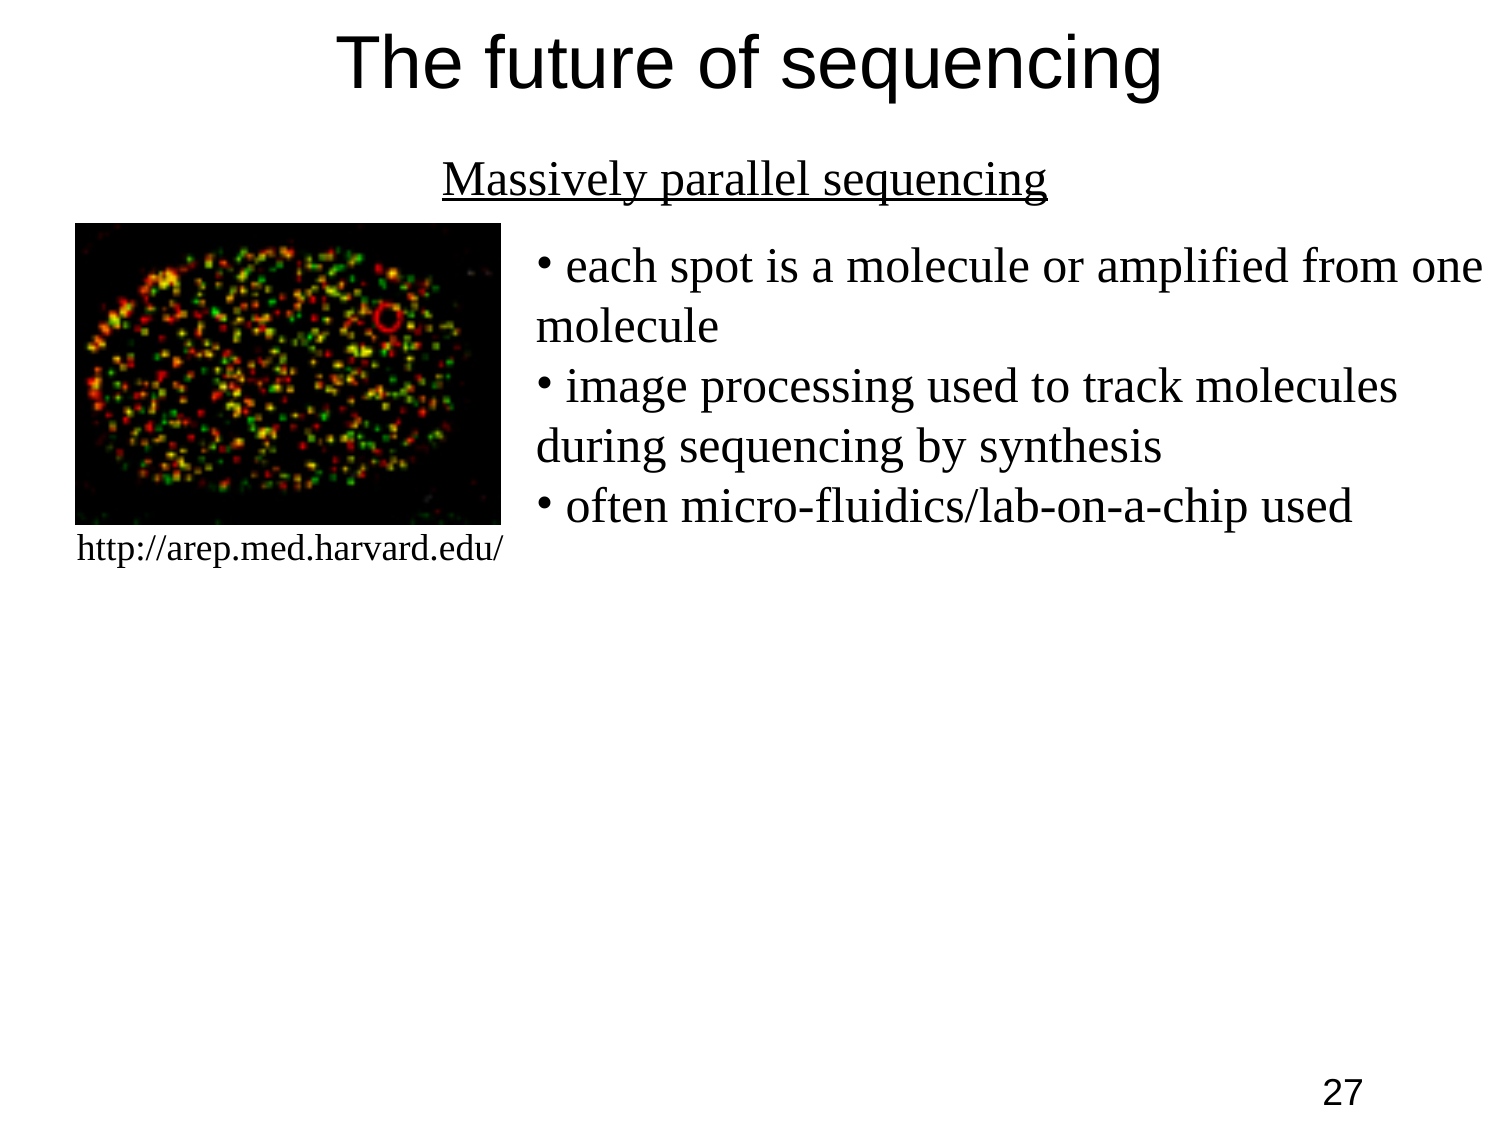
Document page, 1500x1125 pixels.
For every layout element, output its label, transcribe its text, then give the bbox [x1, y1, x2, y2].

text_box Massively parallel sequencing [426, 137, 1064, 213]
title The future of sequencing [0, 12, 1500, 113]
text_box each spot is a molecule or amplified from one molecule image processing used to track molecules during sequencing by synthesis often micro-fluidics/lab-on-a-chip used [520, 224, 1500, 541]
picture [75, 223, 501, 514]
text_box http://arep.med.harvard.edu/ [62, 514, 520, 576]
